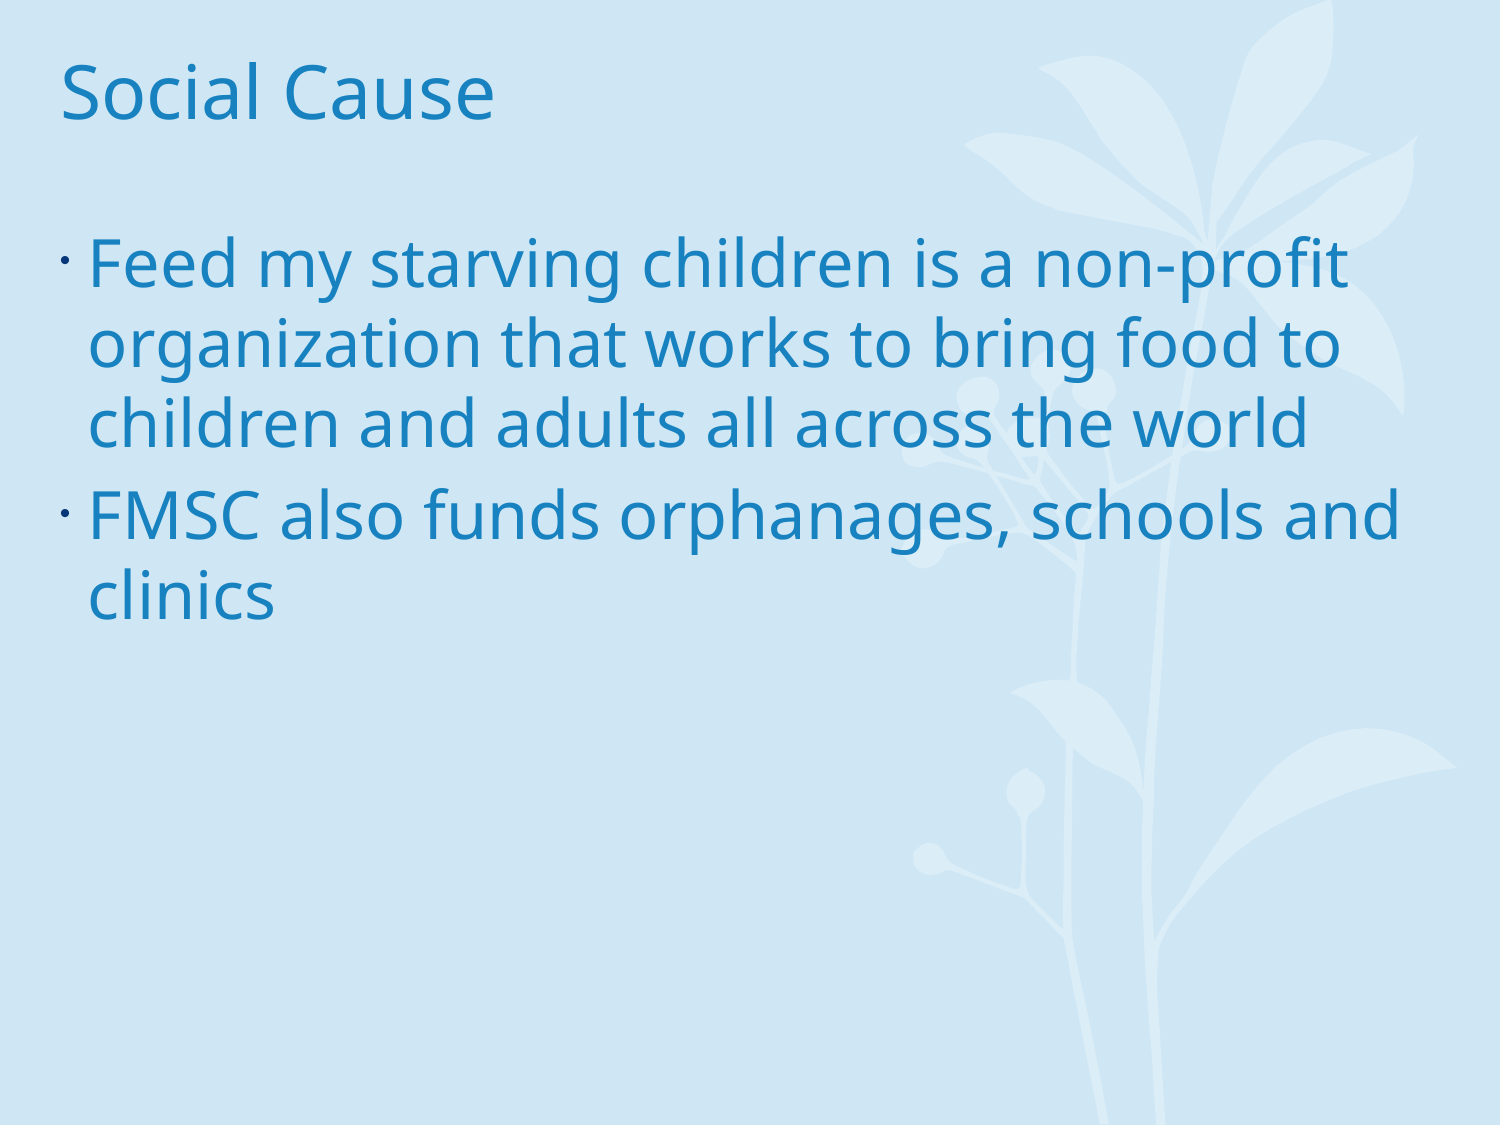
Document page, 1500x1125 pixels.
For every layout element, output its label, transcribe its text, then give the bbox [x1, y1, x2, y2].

title Social Cause [45, 37, 1455, 213]
list Feed my starving children is a non-profit organization that works to bring food to children and adults all across the world FMSC also funds orphanages, schools and clinics [45, 213, 1455, 1023]
